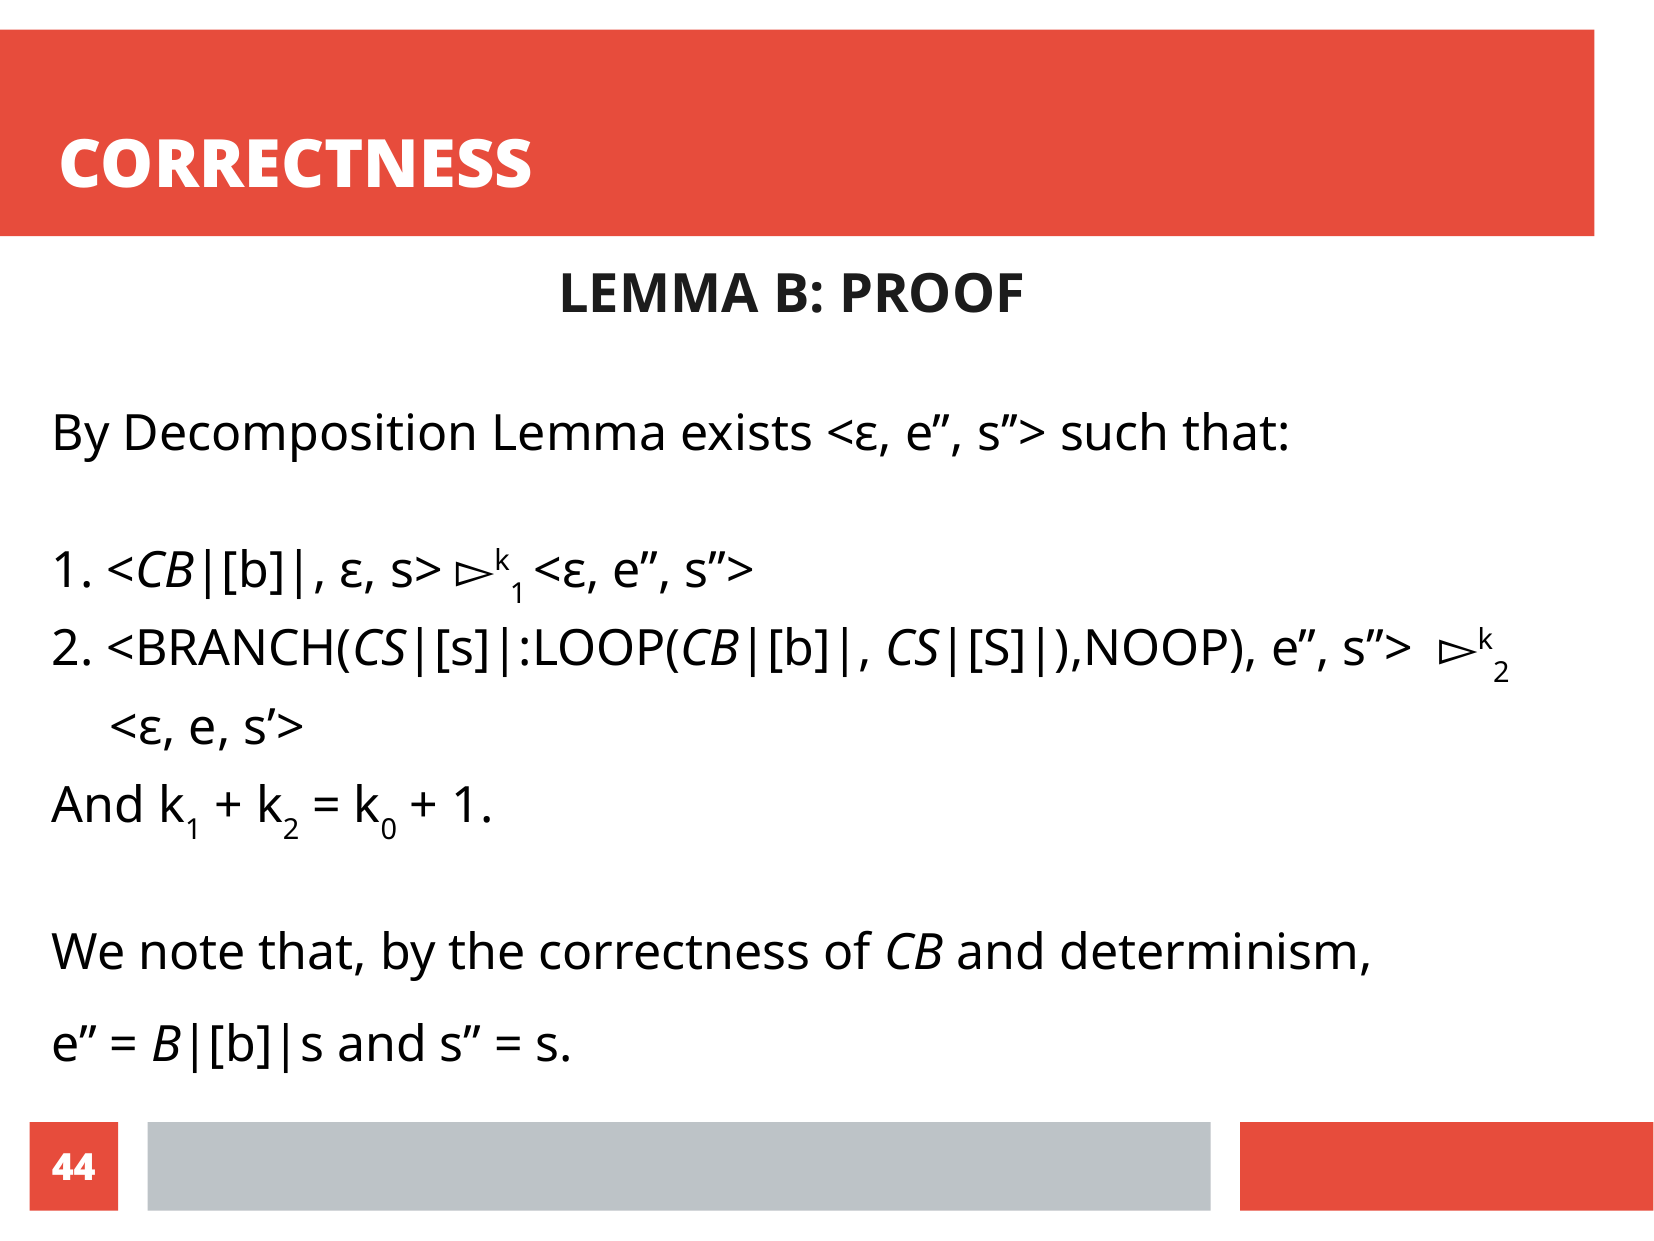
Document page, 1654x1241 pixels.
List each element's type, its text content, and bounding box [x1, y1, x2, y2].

title CORRECTNESS [59, 59, 1595, 207]
list LEMMA B: PROOF [39, 255, 1546, 389]
text_box By Decomposition Lemma exists <ε, e’’, s’’> such that: <CB|[b]|, ε, s> ▻k1 <ε, e’’, s’’> <BRANCH(CS|[s]|:LOOP(CB|[b]|, CS|[S]|),NOOP), e’’, s’’> ▻k2 <ε, e, s’> And k1 + k2 = k0 + 1. We note that, by the correctness of CB and determinism, e’’ = B|[b]|s and s’’ = s. [36, 389, 1621, 1063]
